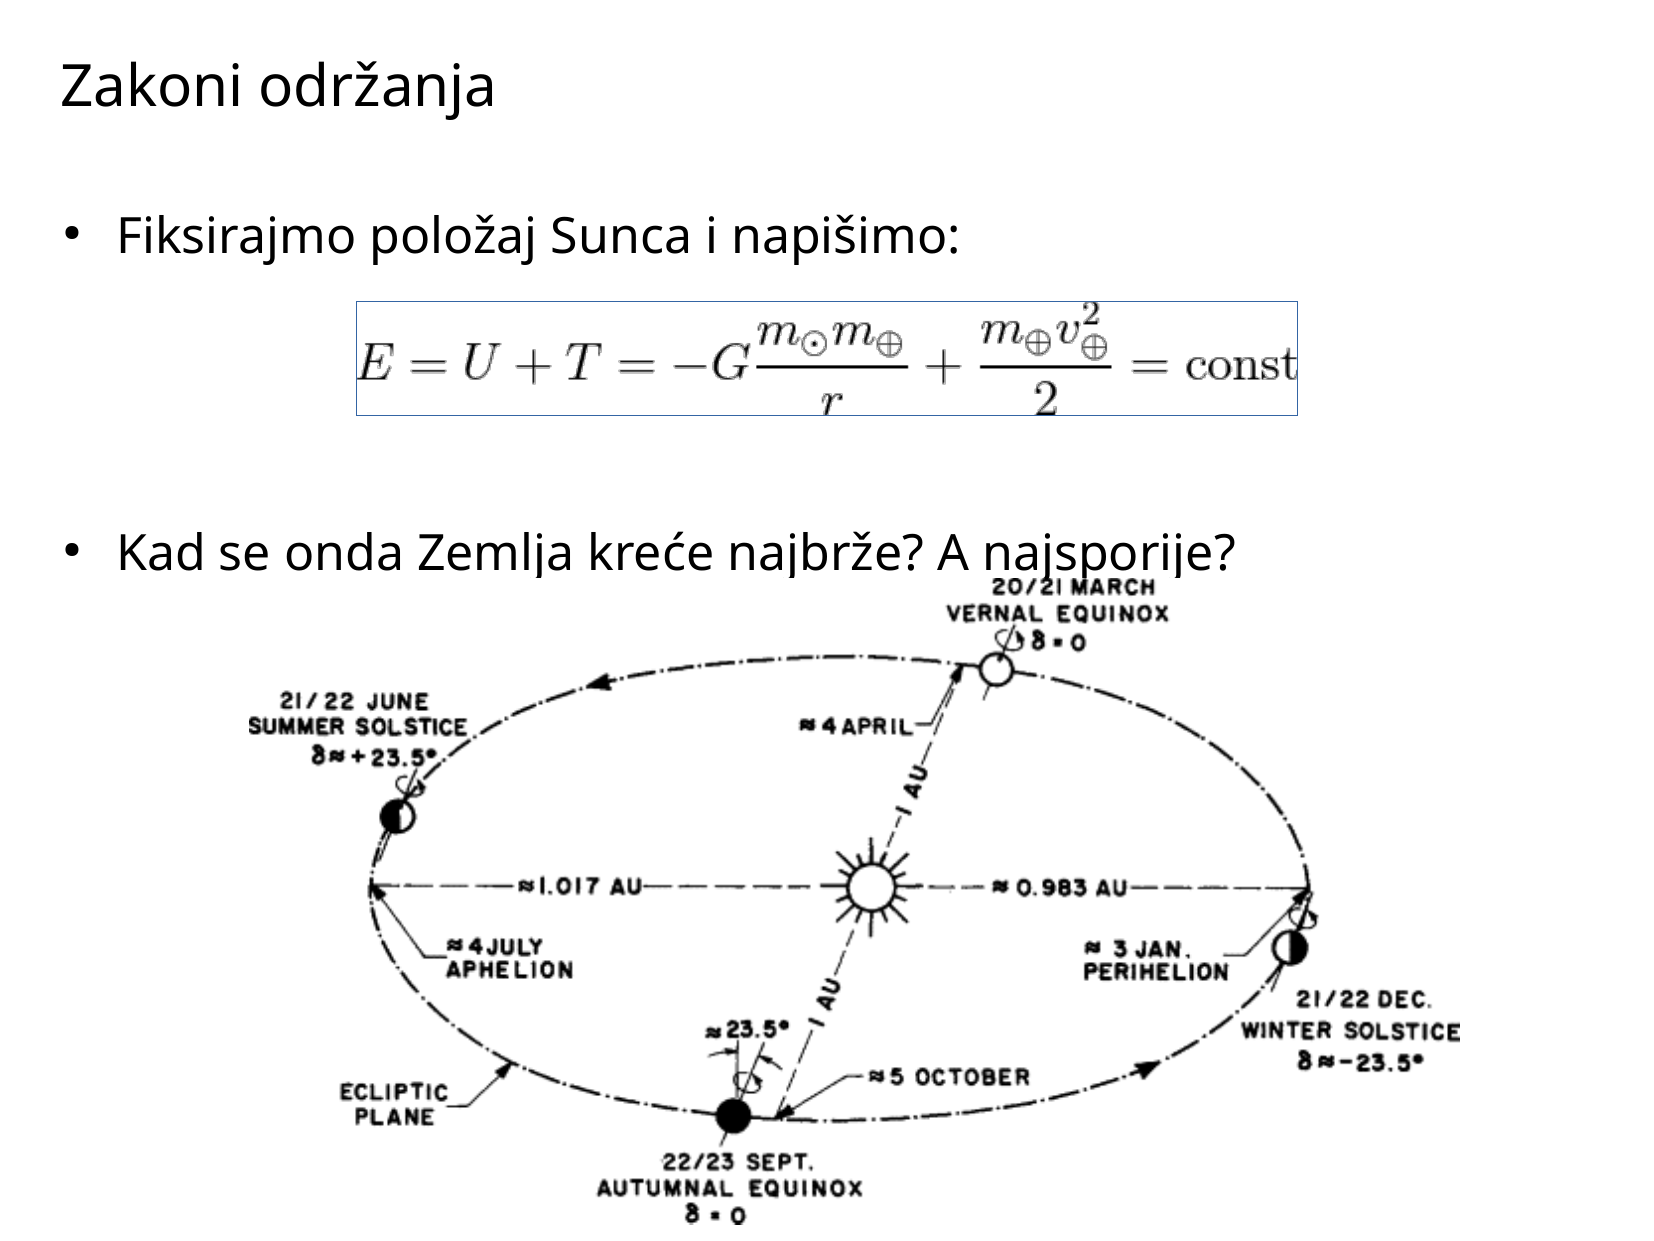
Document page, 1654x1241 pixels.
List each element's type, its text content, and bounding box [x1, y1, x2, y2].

title Zakoni održanja [59, 17, 1648, 150]
picture [356, 301, 1298, 416]
list Fiksirajmo položaj Sunca i napišimo: Kad se onda Zemlja kreće najbrže? A najsporije? [45, 199, 1635, 1173]
picture [249, 578, 1460, 1225]
